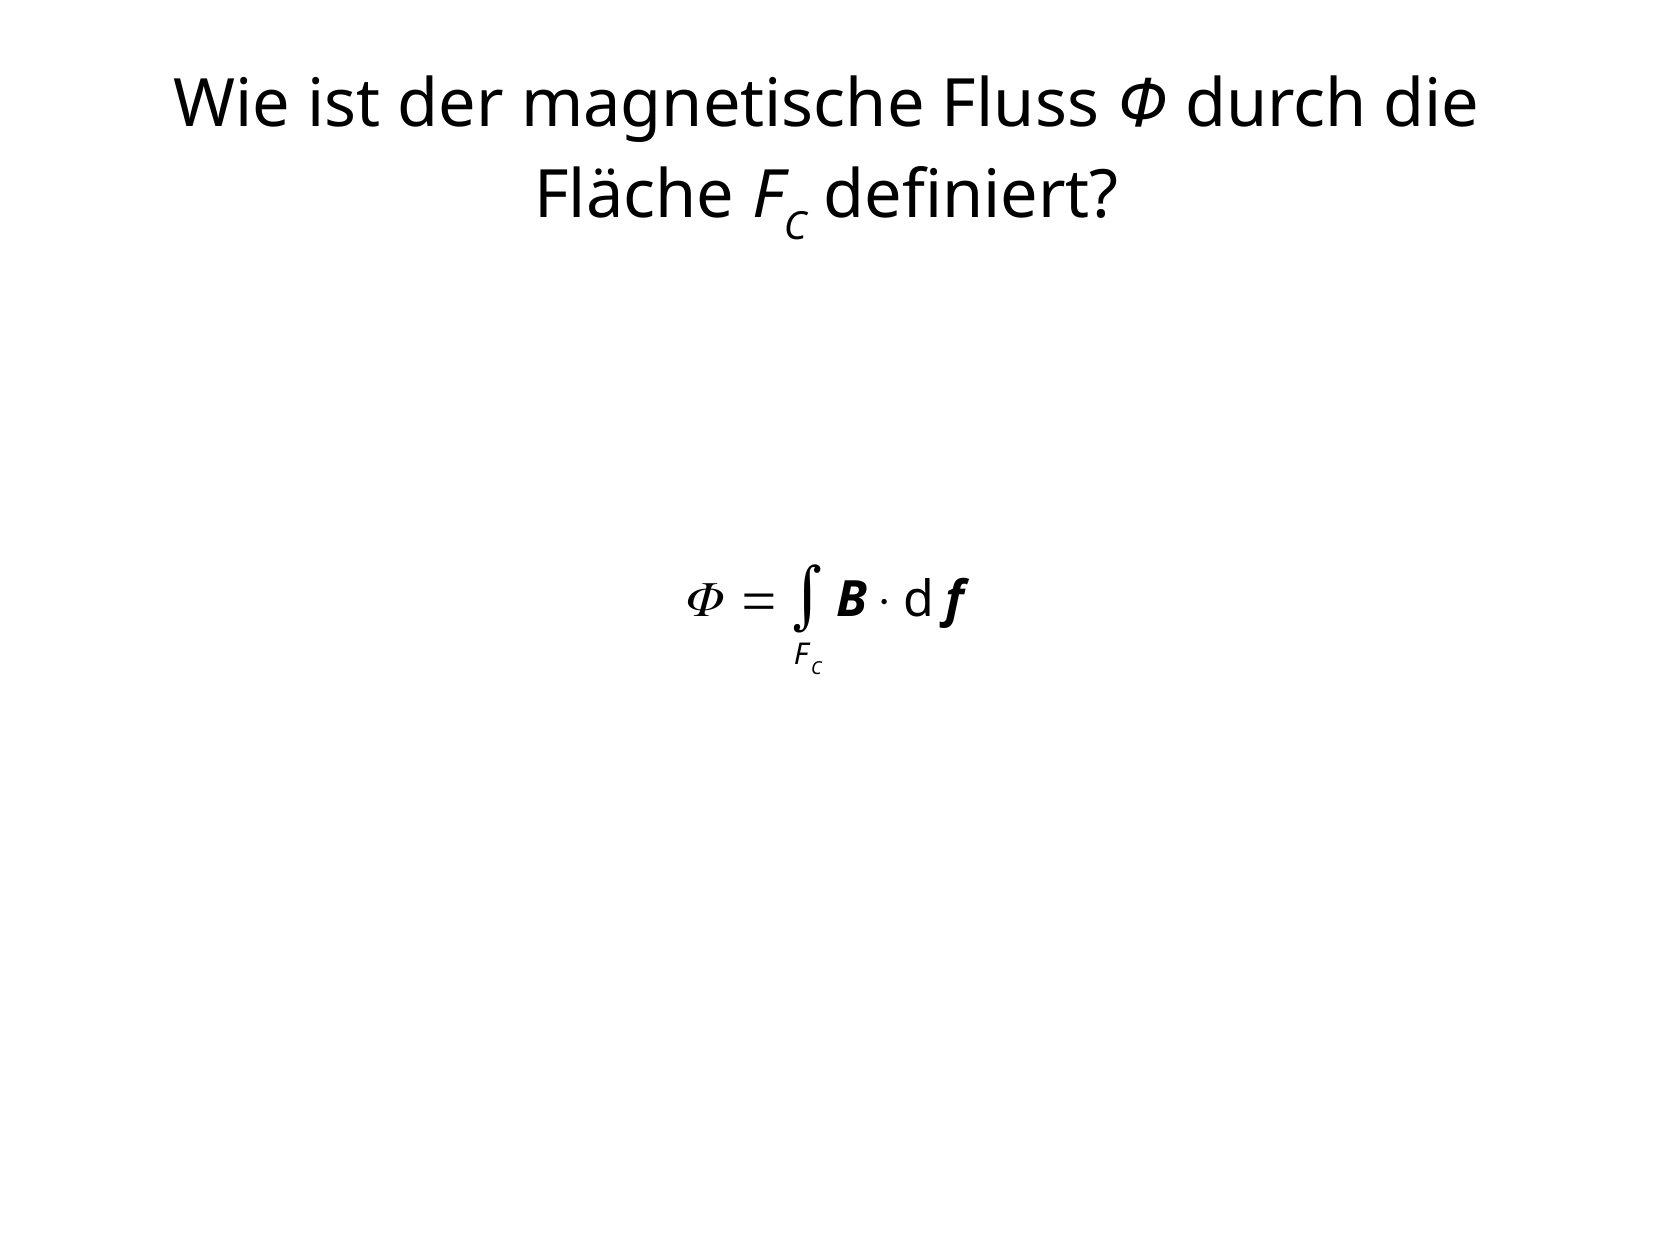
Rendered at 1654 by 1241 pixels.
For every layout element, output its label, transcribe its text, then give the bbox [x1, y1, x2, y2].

chart [676, 561, 977, 679]
title Wie ist der magnetische Fluss Φ durch die Fläche FC definiert? [82, 49, 1571, 257]
